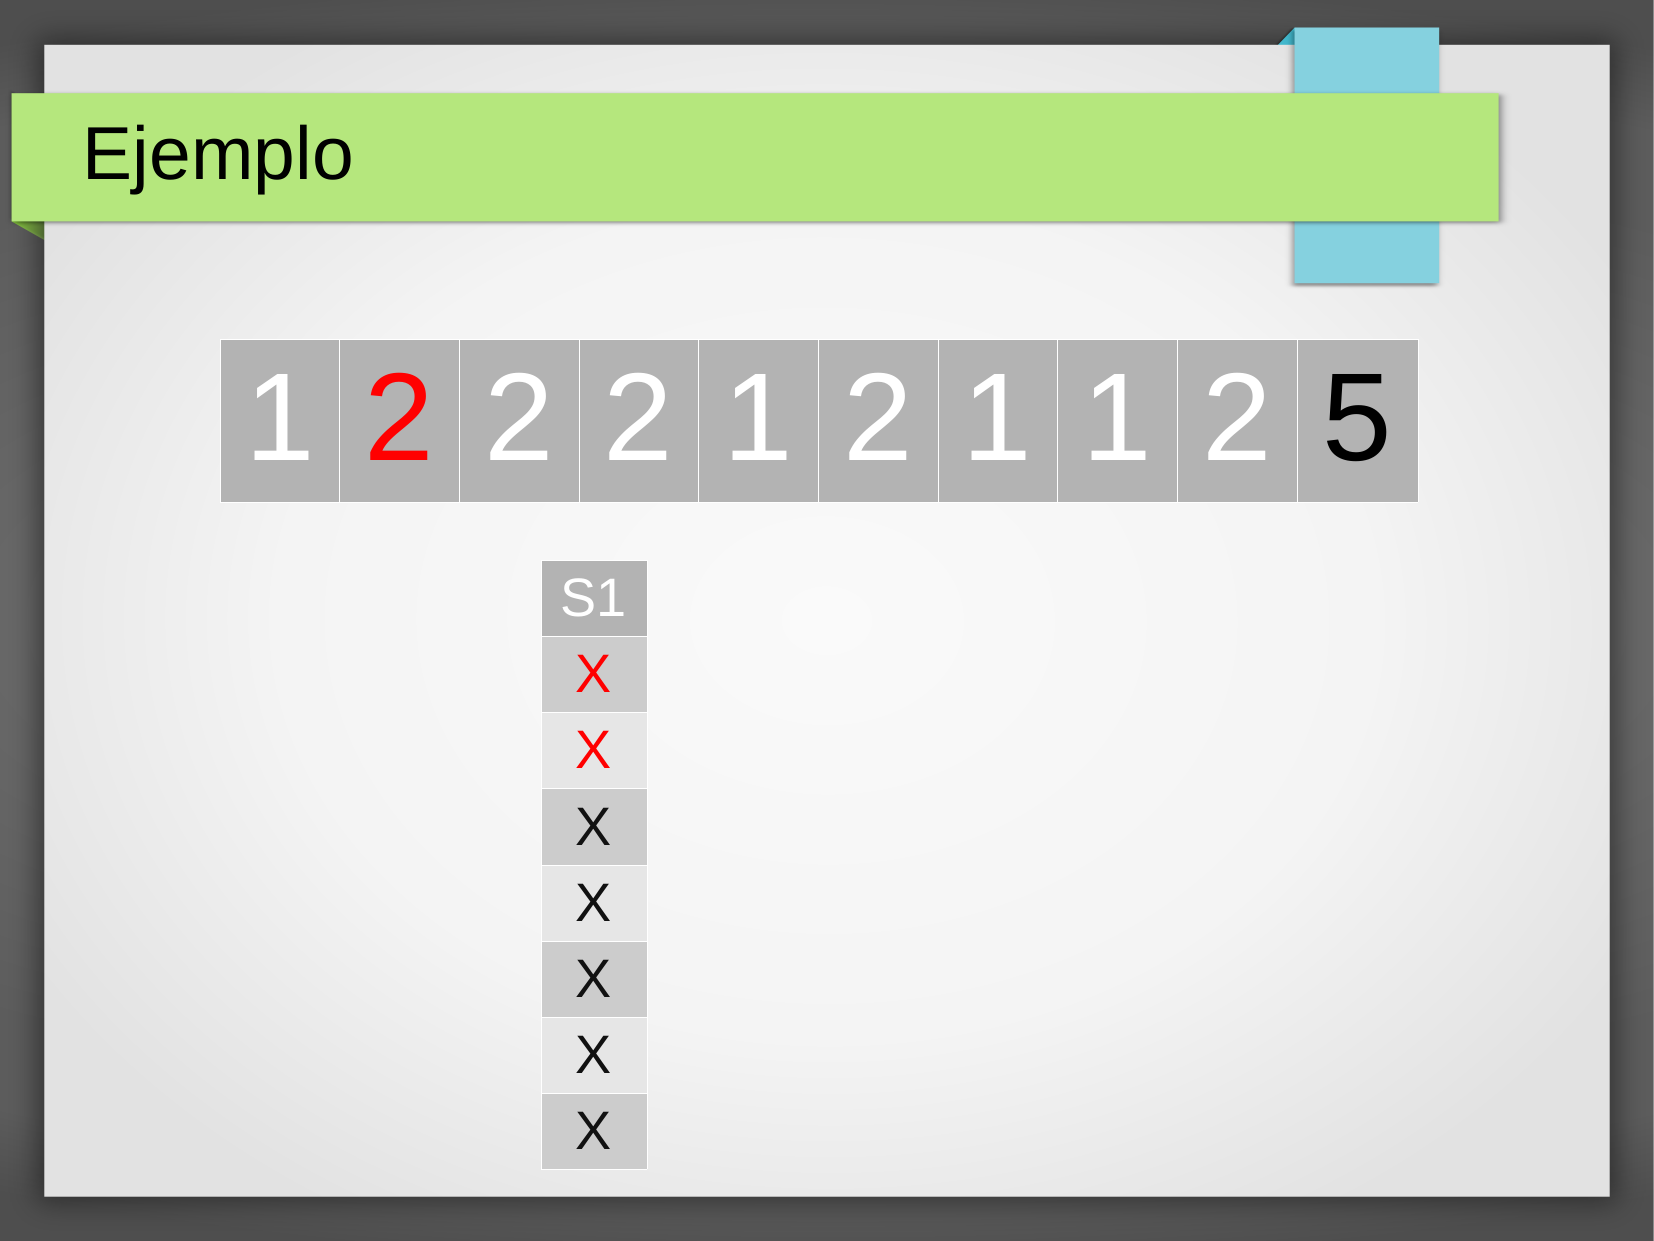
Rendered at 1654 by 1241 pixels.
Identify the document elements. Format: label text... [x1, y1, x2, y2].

table_header 2 [340, 340, 459, 502]
table_cell X [542, 713, 647, 788]
table_cell X [542, 637, 647, 712]
title Ejemplo [82, 94, 1264, 213]
table_cell X [542, 1018, 647, 1093]
picture [0, 0, 1654, 1241]
table_header 1 [1058, 340, 1177, 502]
table_cell X [542, 1094, 647, 1169]
table_cell X [542, 866, 647, 941]
table_header 2 [460, 340, 579, 502]
table_cell X [542, 942, 647, 1017]
table_header S1 [542, 561, 647, 636]
table_header 2 [580, 340, 698, 502]
table_header 2 [1178, 340, 1297, 502]
table_header 1 [221, 340, 339, 502]
table_header 5 [1298, 340, 1418, 502]
table_cell X [542, 789, 647, 865]
table_header 2 [819, 340, 938, 502]
table_header 1 [699, 340, 818, 502]
table_header 1 [939, 340, 1057, 502]
